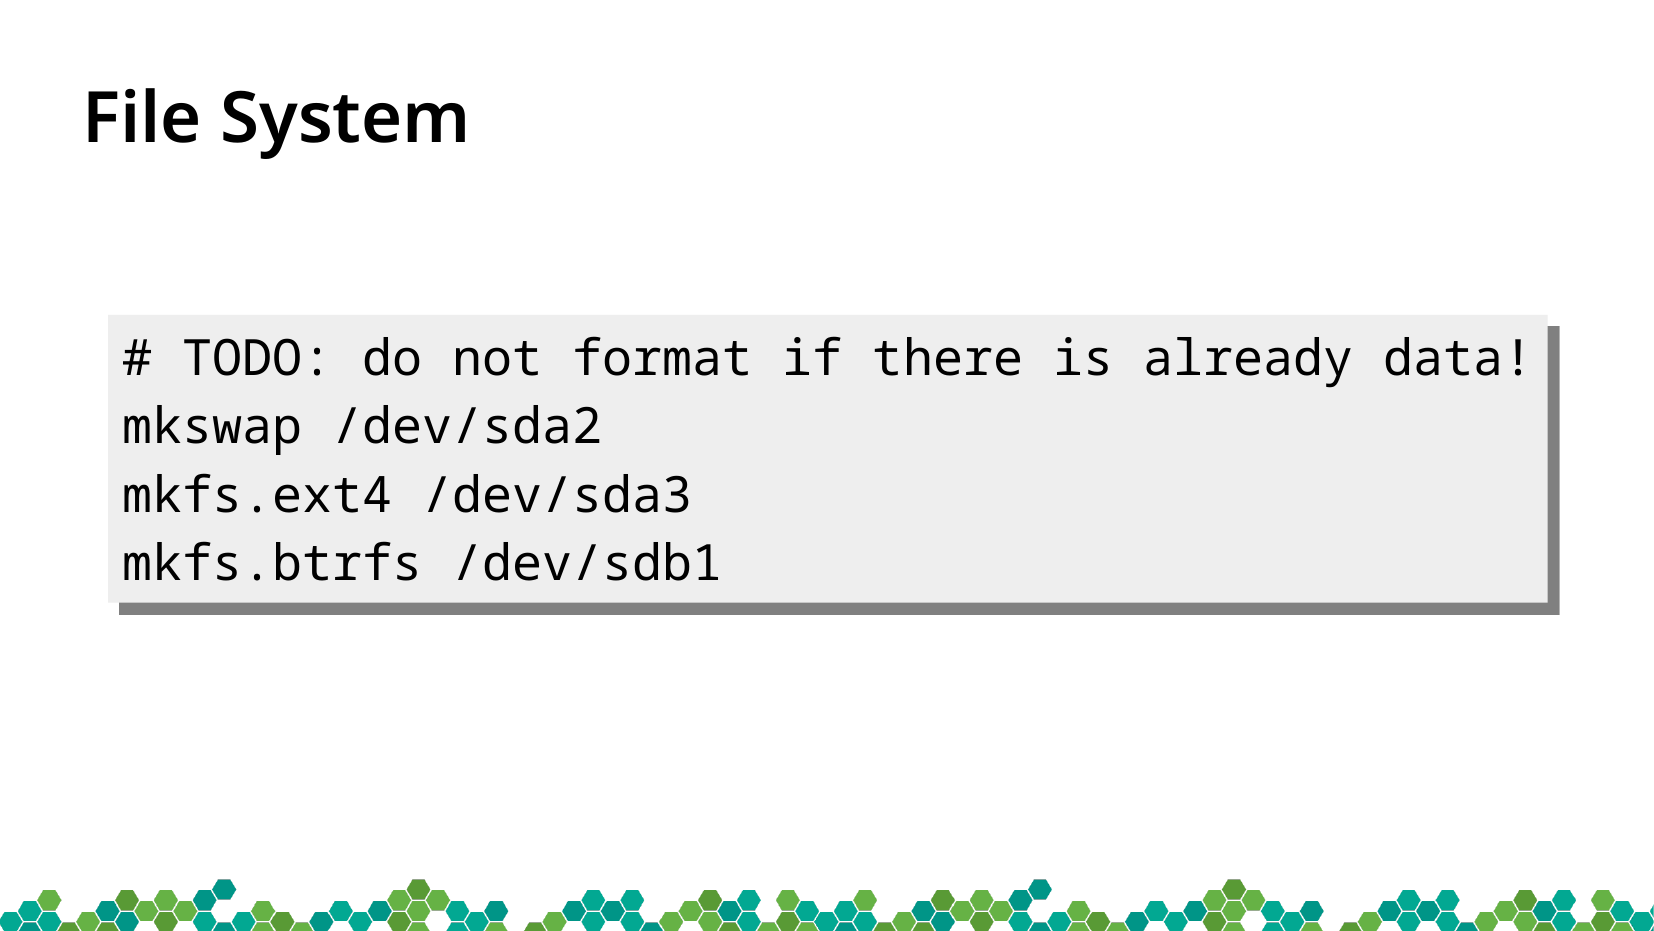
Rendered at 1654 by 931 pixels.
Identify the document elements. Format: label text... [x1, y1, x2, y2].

title File System [82, 37, 1571, 193]
picture [0, 871, 1654, 931]
text_box # TODO: do not format if there is already data! mkswap /dev/sda2 mkfs.ext4 /dev/sda3 mkfs.btrfs /dev/sdb1 [108, 314, 1548, 582]
